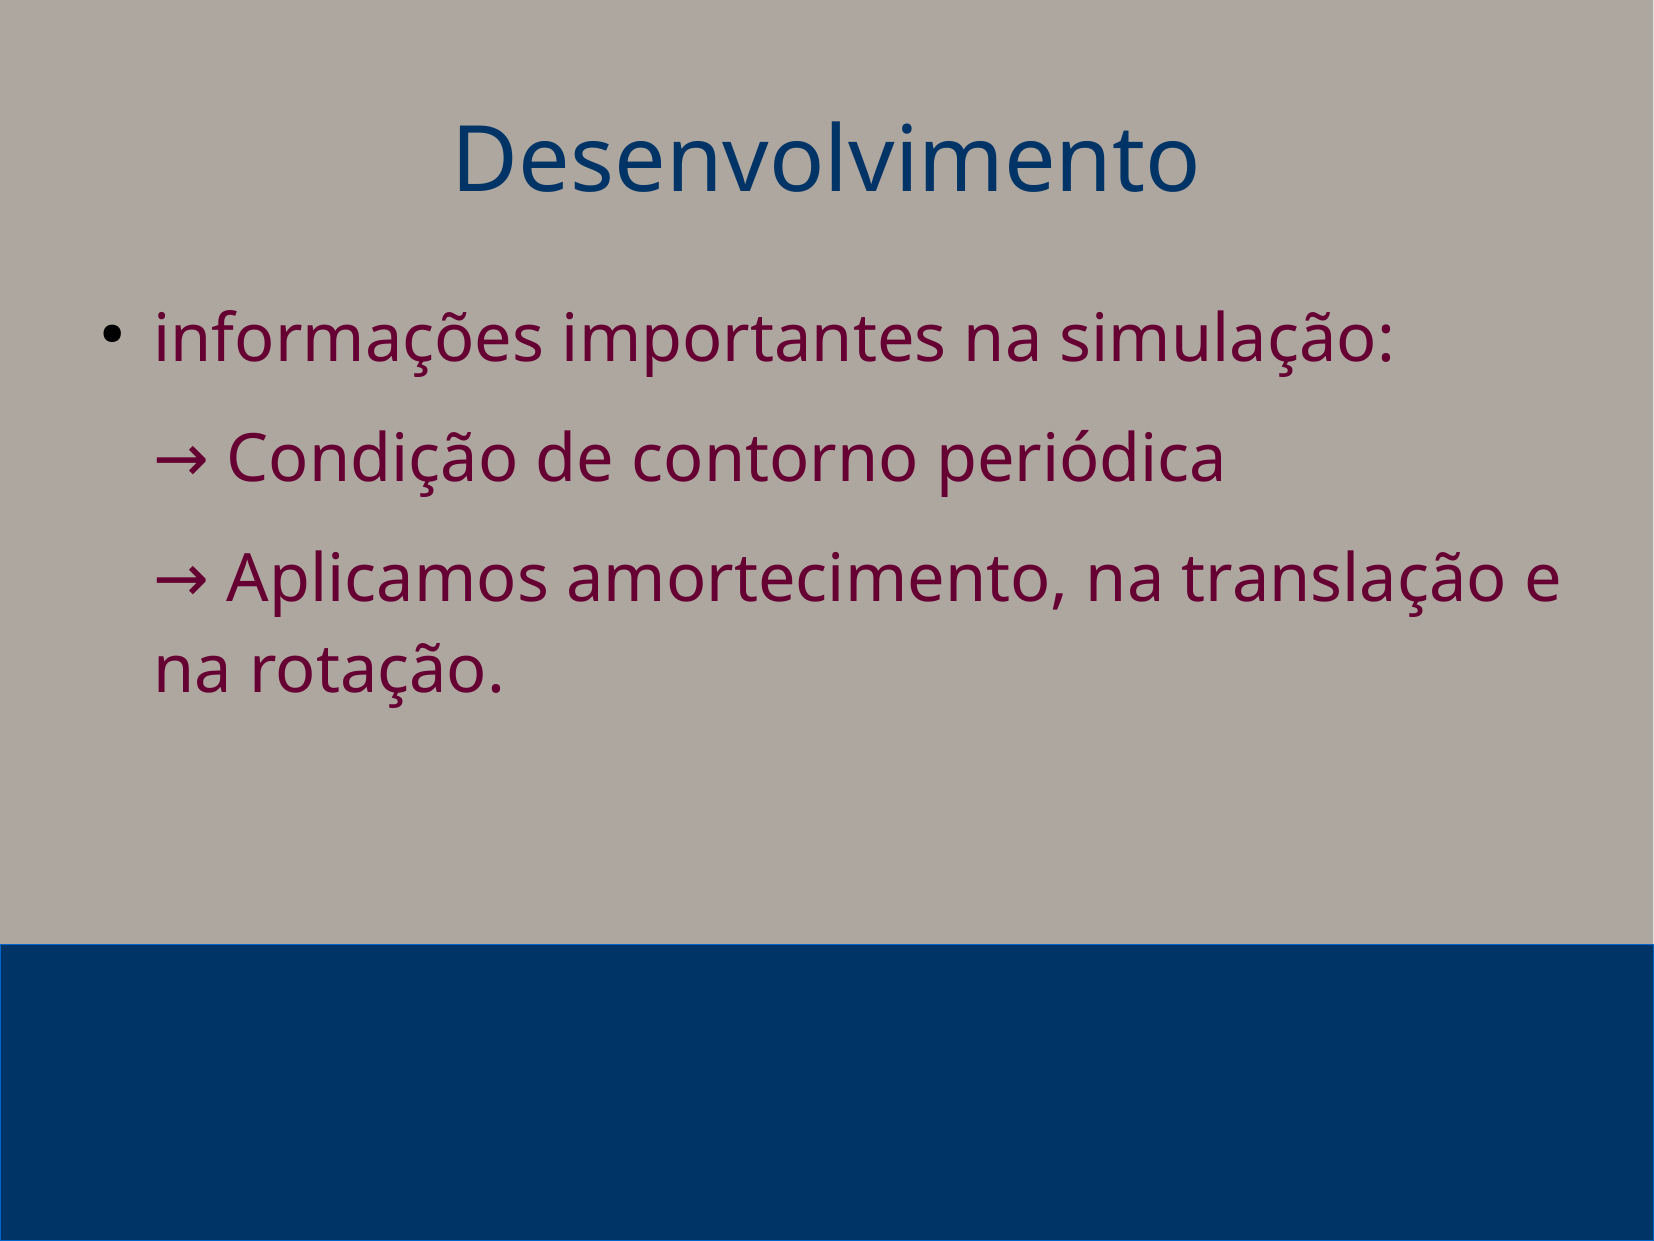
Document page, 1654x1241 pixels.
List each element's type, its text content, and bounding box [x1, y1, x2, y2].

title Desenvolvimento [82, 52, 1571, 260]
text_box [0, 944, 1654, 1241]
list informações importantes na simulação: → Condição de contorno periódica → Aplicamos amortecimento, na translação e na rotação. [82, 290, 1571, 944]
